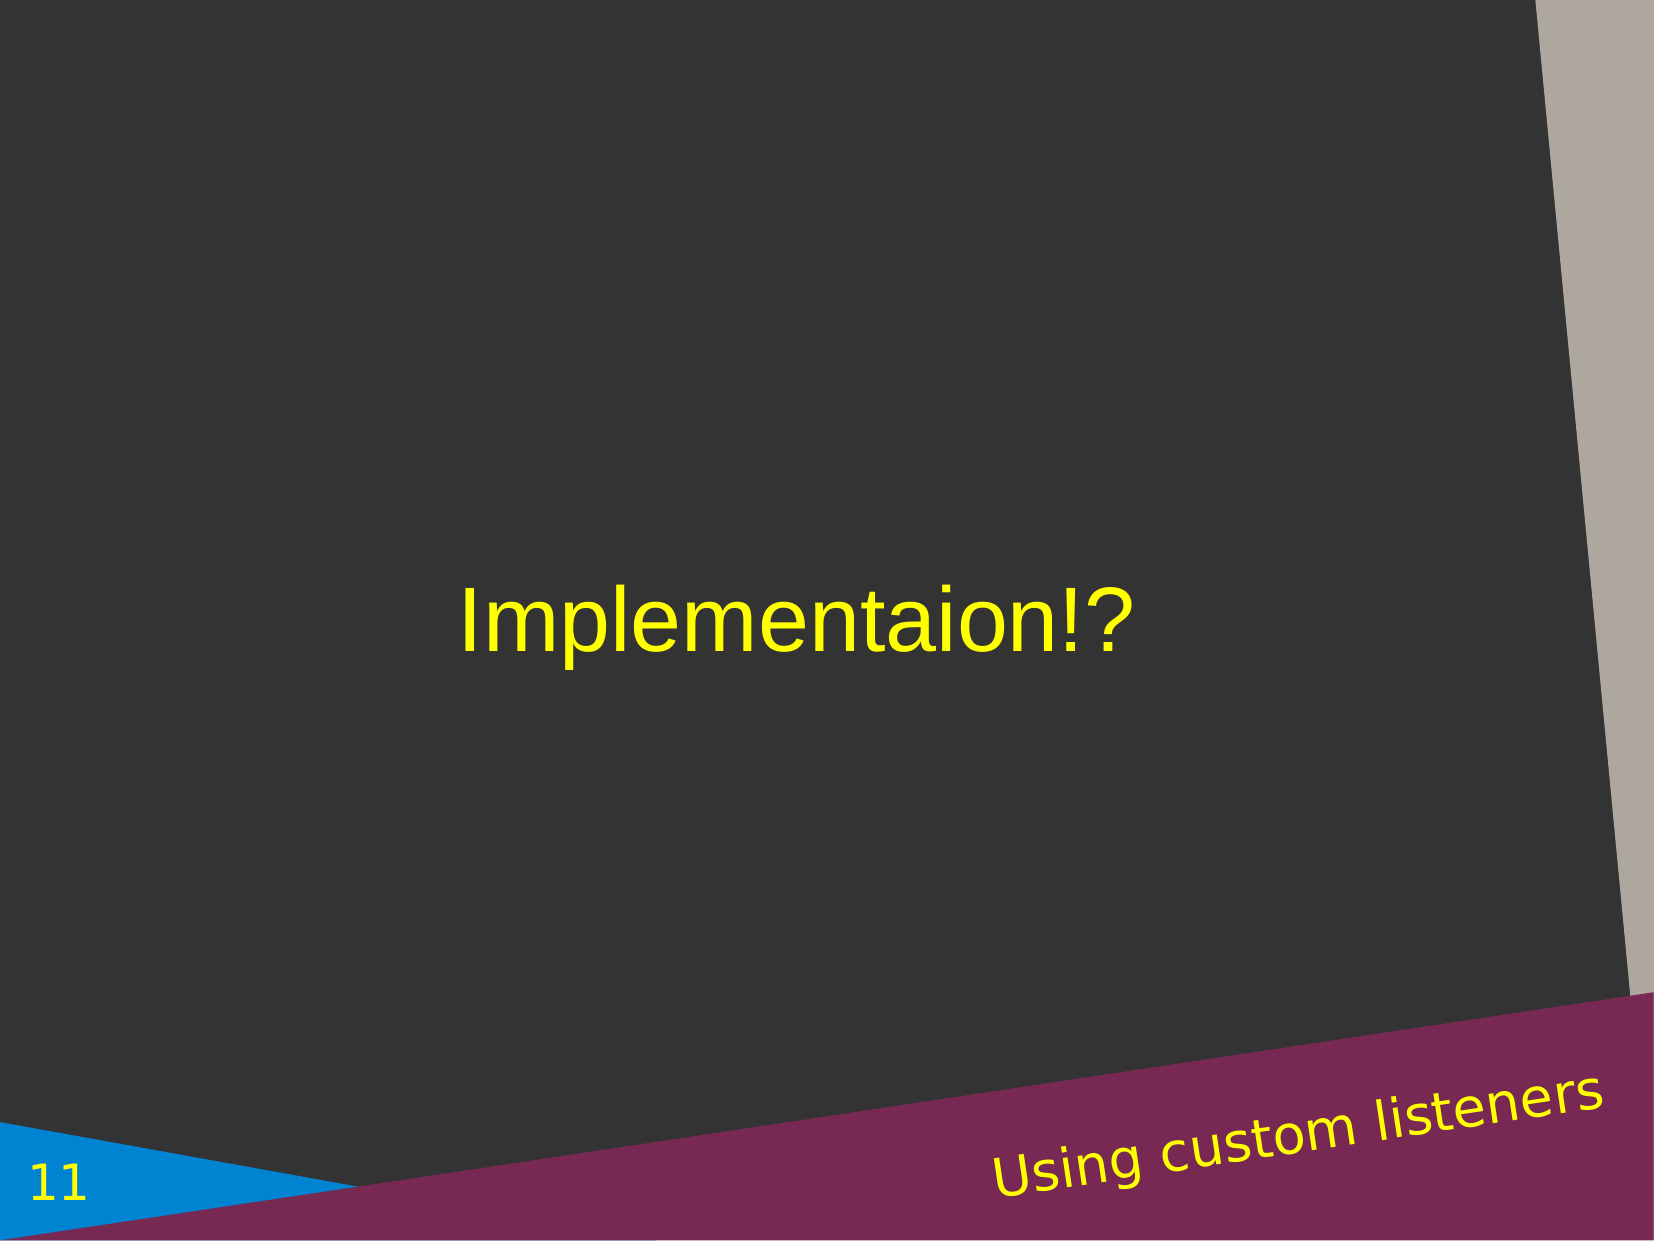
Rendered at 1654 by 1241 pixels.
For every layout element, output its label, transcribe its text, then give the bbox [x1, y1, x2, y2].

text_box Using custom listeners [958, 1015, 1629, 1241]
title Implementaion!? [53, 407, 1542, 833]
